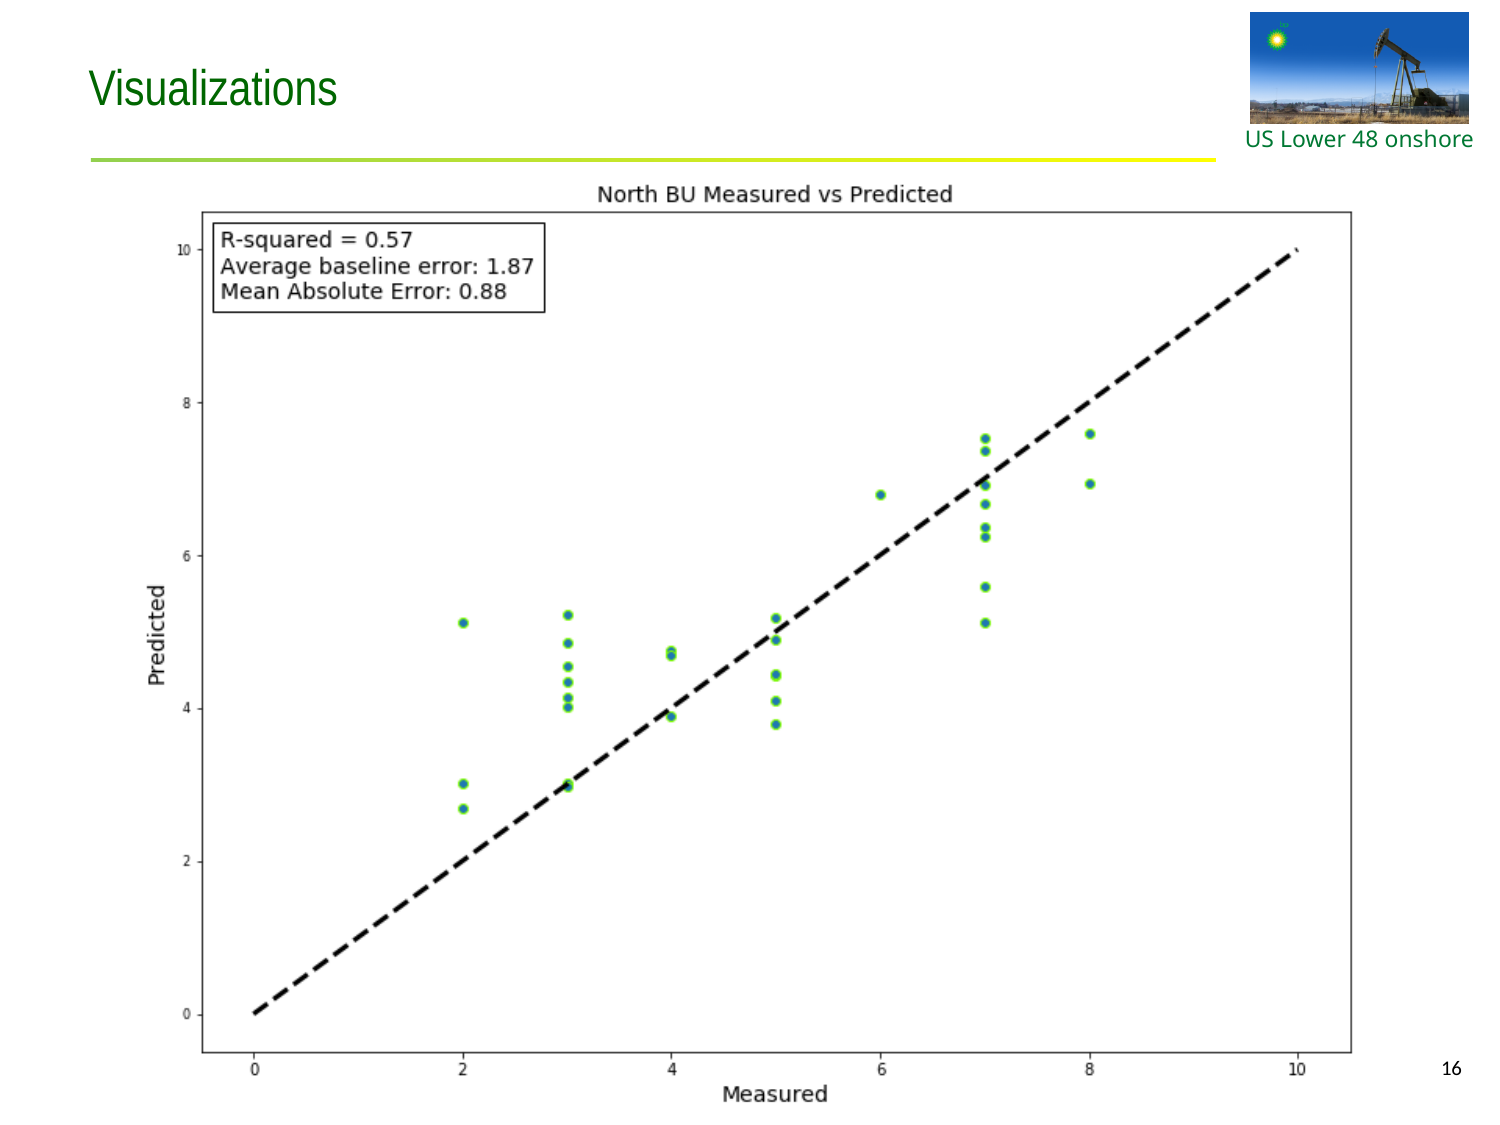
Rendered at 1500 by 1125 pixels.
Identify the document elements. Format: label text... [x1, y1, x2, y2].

title Visualizations [0, 12, 1275, 166]
picture [1275, 12, 1469, 124]
picture [130, 168, 1371, 1124]
slide_number <number> [1420, 1046, 1478, 1125]
